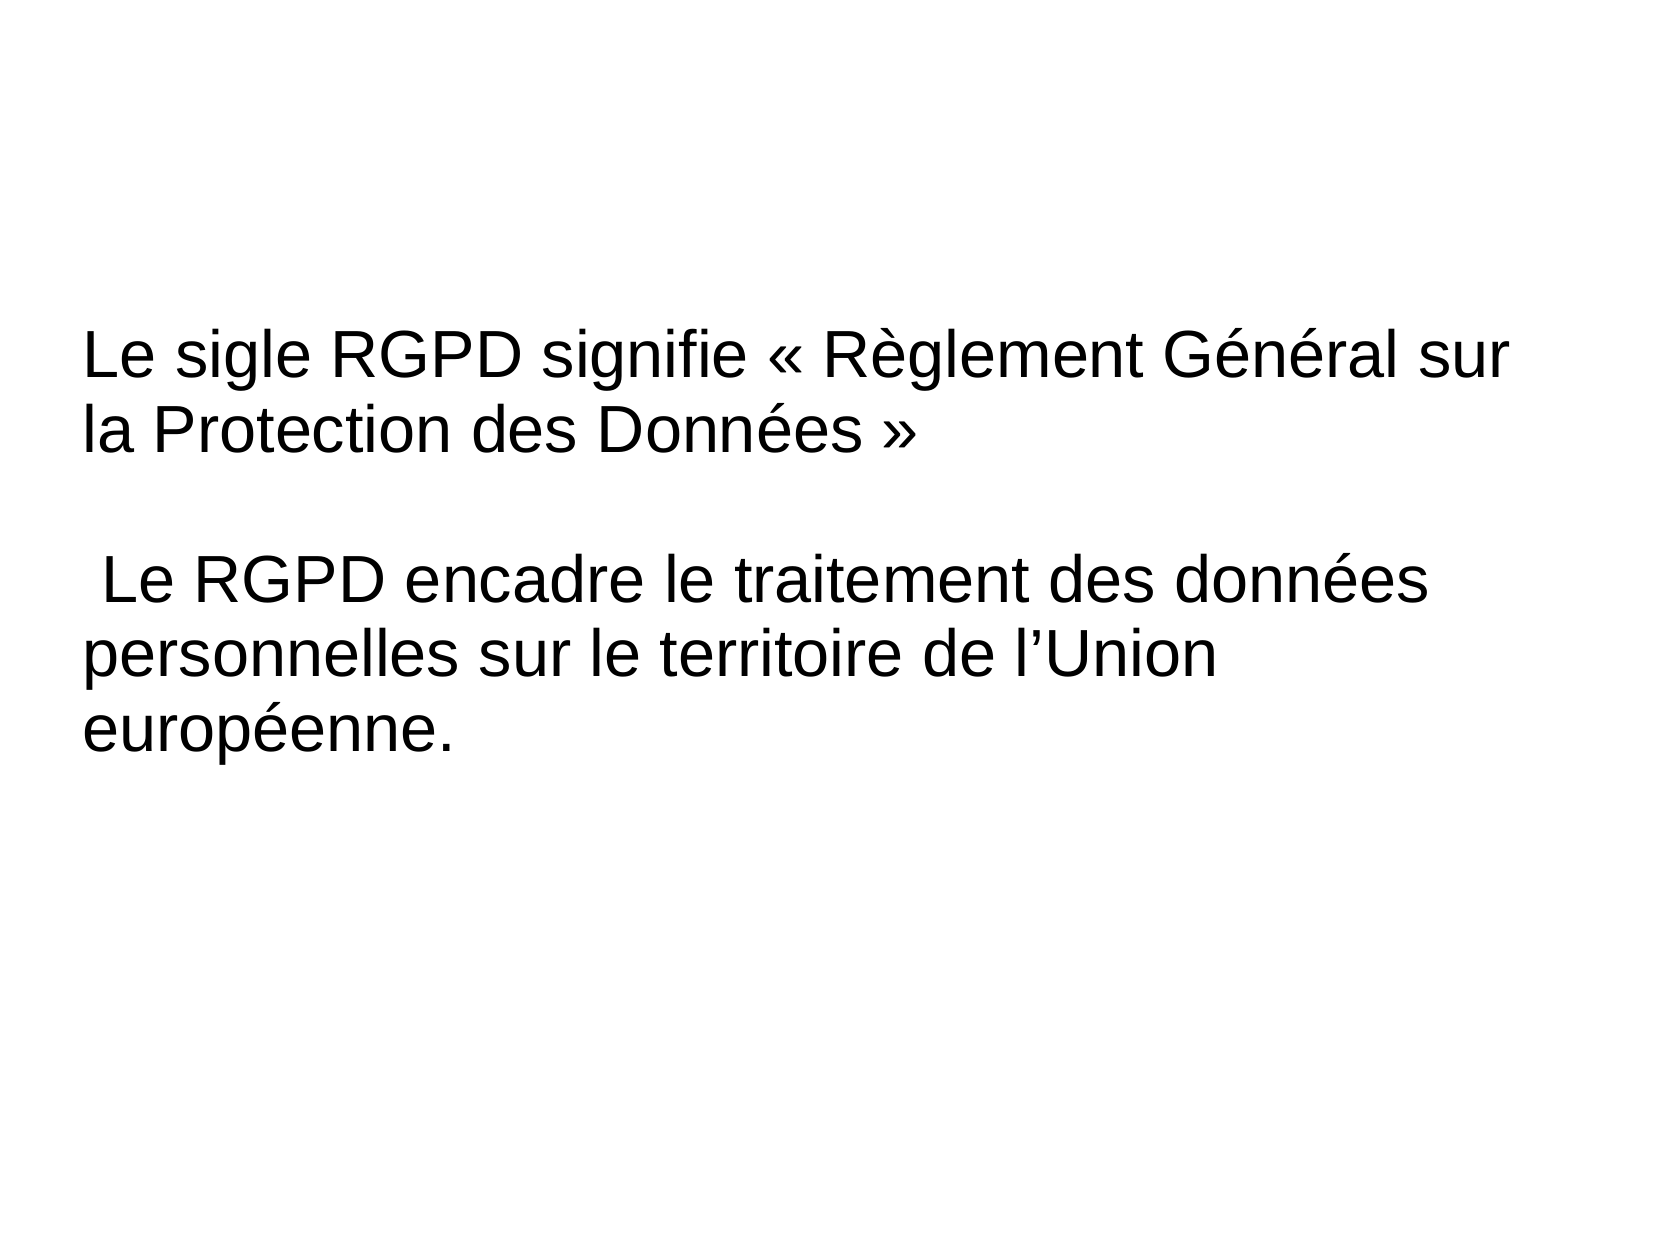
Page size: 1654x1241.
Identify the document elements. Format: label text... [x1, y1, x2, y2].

subtitle Le sigle RGPD signifie « Règlement Général sur la Protection des Données » Le RGPD encadre le traitement des données personnelles sur le territoire de l’Union européenne. [82, 49, 1571, 1109]
